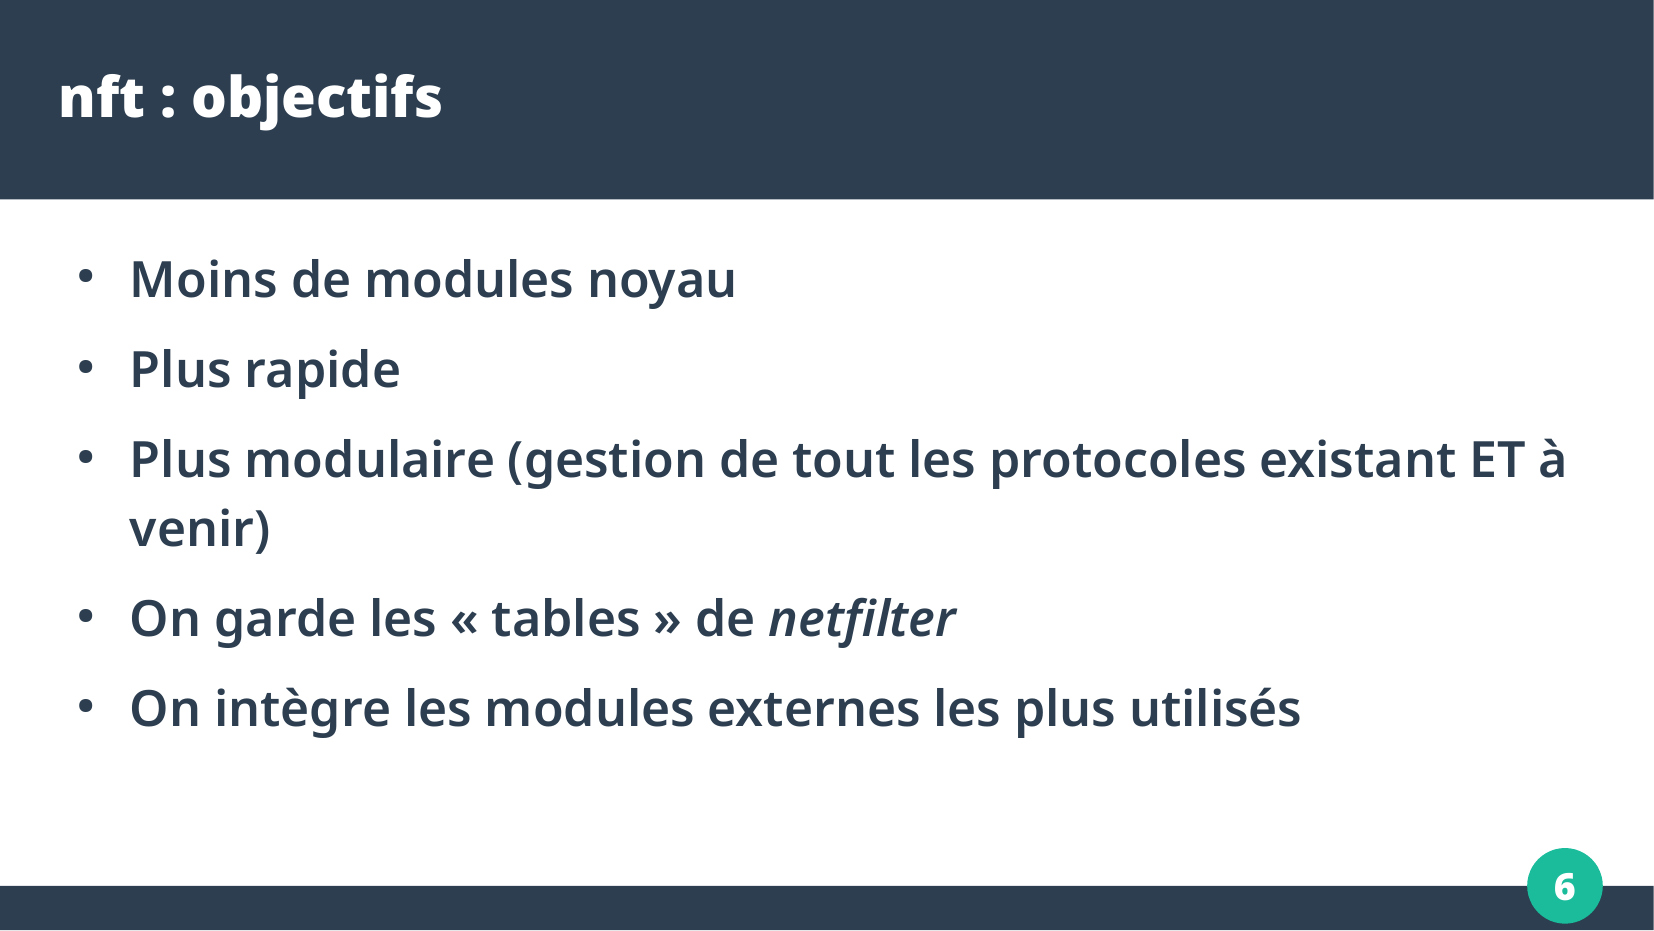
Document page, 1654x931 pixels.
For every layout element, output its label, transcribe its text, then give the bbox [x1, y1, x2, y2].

title nft : objectifs [59, 37, 1595, 156]
list Moins de modules noyau Plus rapide Plus modulaire (gestion de tout les protocoles existant ET à venir) On garde les « tables » de netfilter On intègre les modules externes les plus utilisés [59, 243, 1595, 864]
